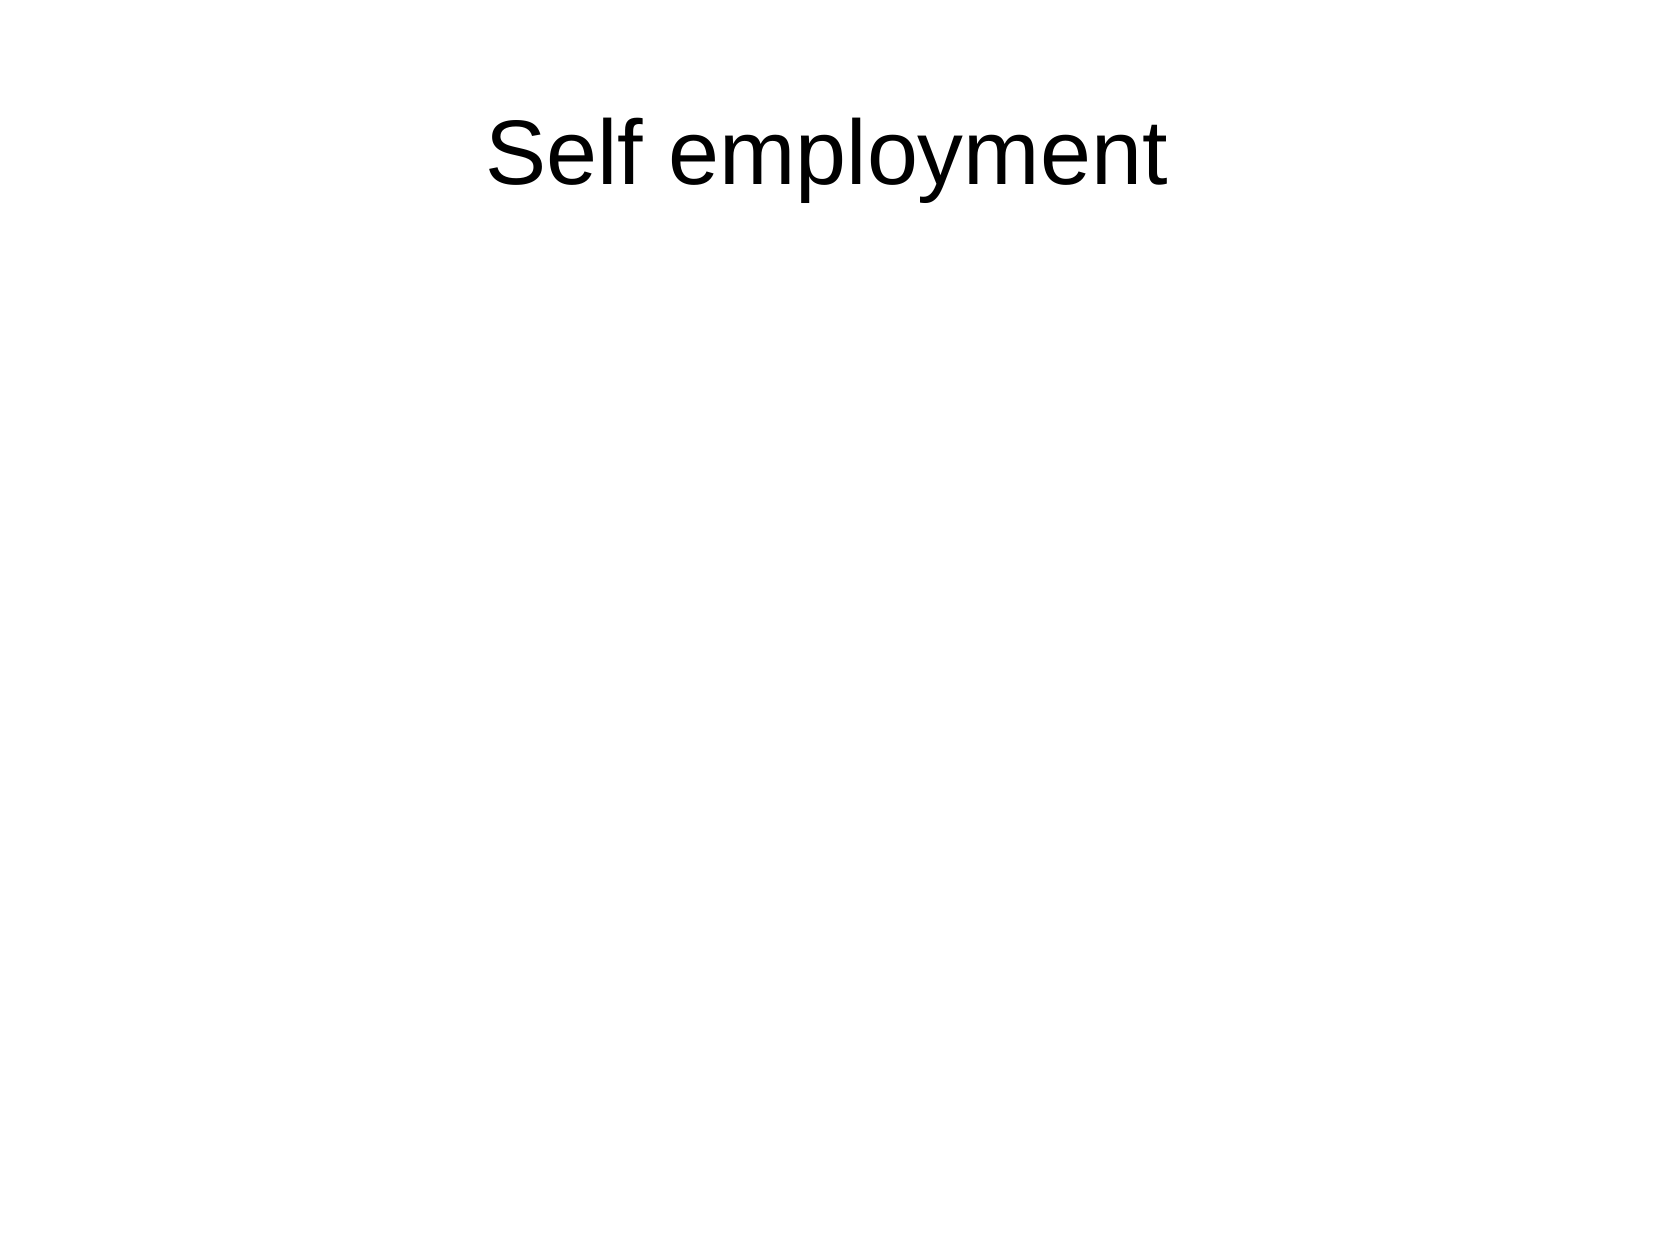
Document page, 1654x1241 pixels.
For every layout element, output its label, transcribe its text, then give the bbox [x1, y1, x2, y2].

title Self employment [82, 49, 1571, 257]
